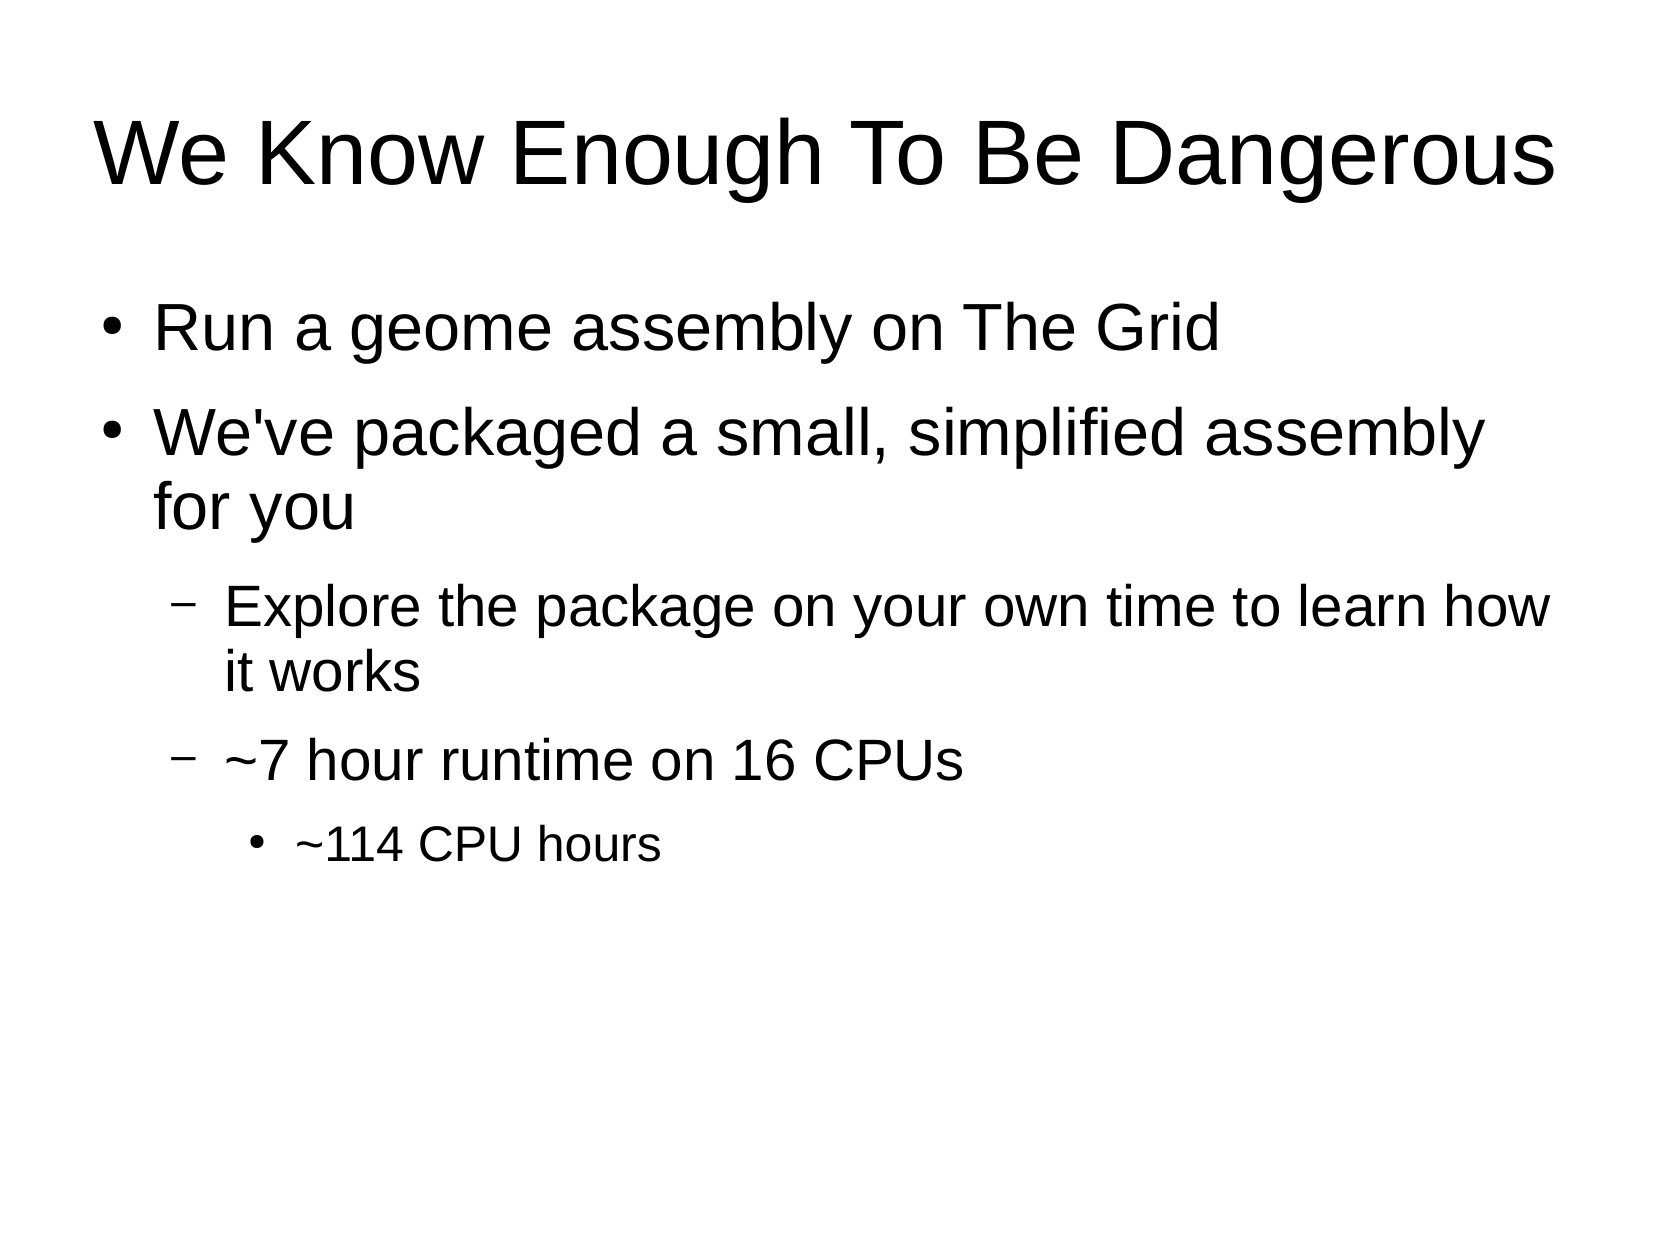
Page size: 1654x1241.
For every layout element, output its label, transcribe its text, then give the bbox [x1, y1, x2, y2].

list Run a geome assembly on The Grid We've packaged a small, simplified assembly for you Explore the package on your own time to learn how it works ~7 hour runtime on 16 CPUs ~114 CPU hours [82, 290, 1571, 1010]
title We Know Enough To Be Dangerous [82, 49, 1571, 257]
